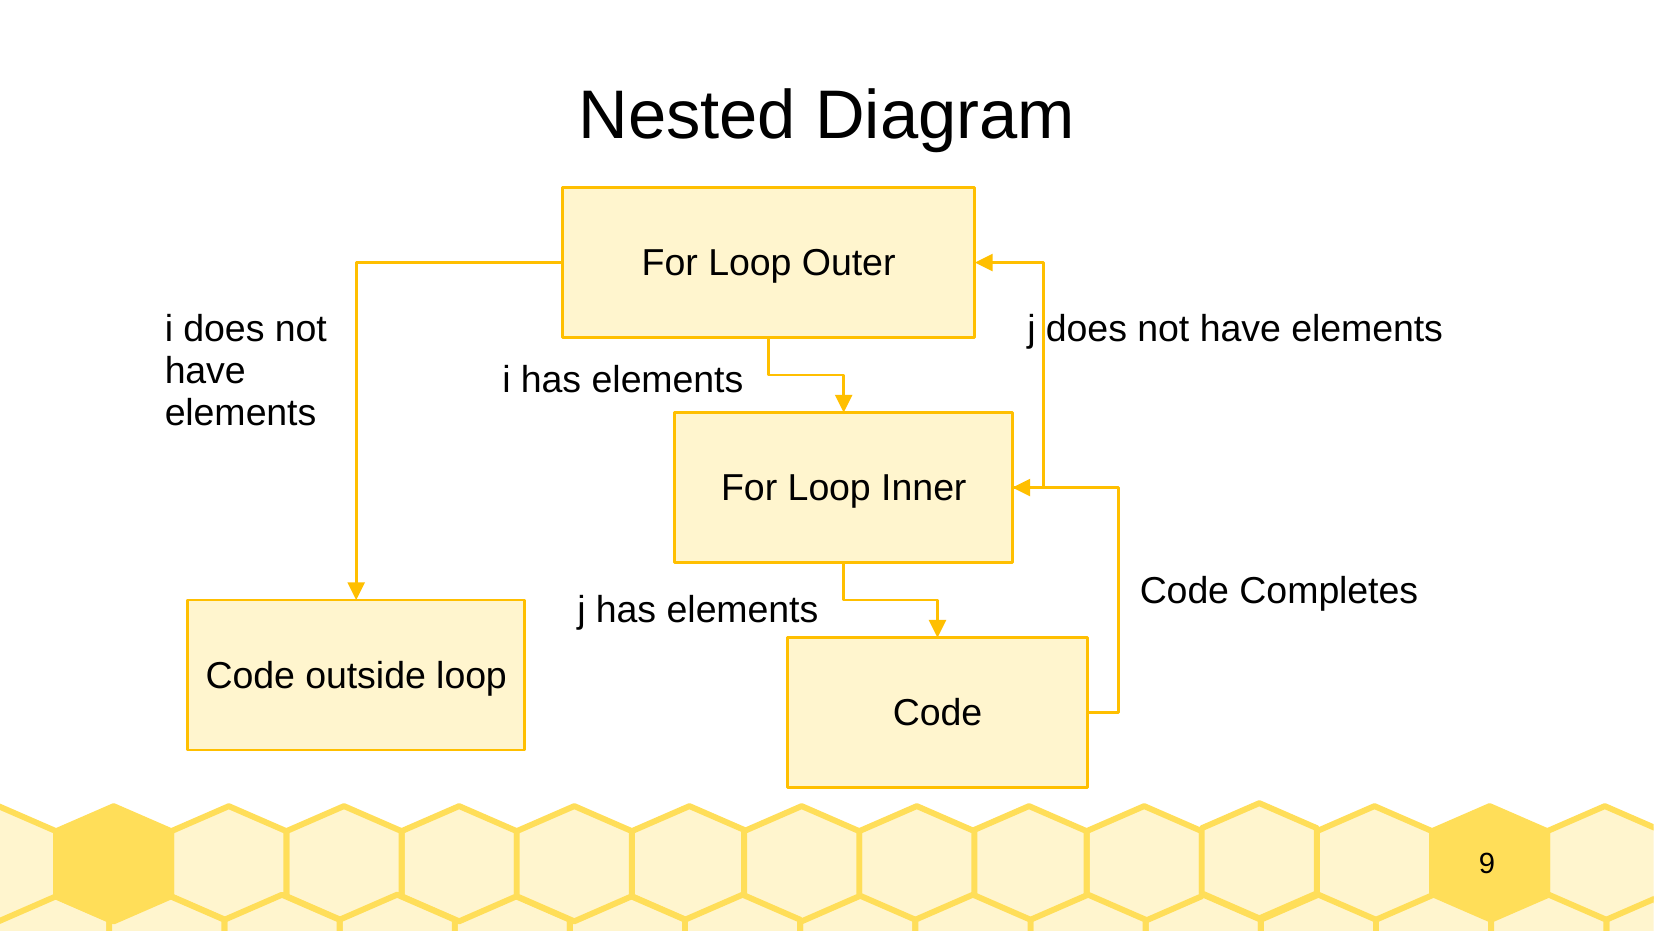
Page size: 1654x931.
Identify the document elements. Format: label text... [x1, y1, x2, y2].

text_box For Loop Outer [562, 187, 975, 338]
title Nested Diagram [82, 37, 1571, 193]
text_box i has elements [487, 351, 826, 451]
text_box Code outside loop [187, 600, 525, 751]
text_box Code Completes [1125, 562, 1501, 662]
text_box j has elements [562, 580, 863, 638]
text_box For Loop Inner [674, 412, 1013, 563]
text_box i does not have elements [150, 300, 376, 441]
text_box Code [787, 637, 1088, 788]
text_box j does not have elements [1012, 300, 1463, 441]
